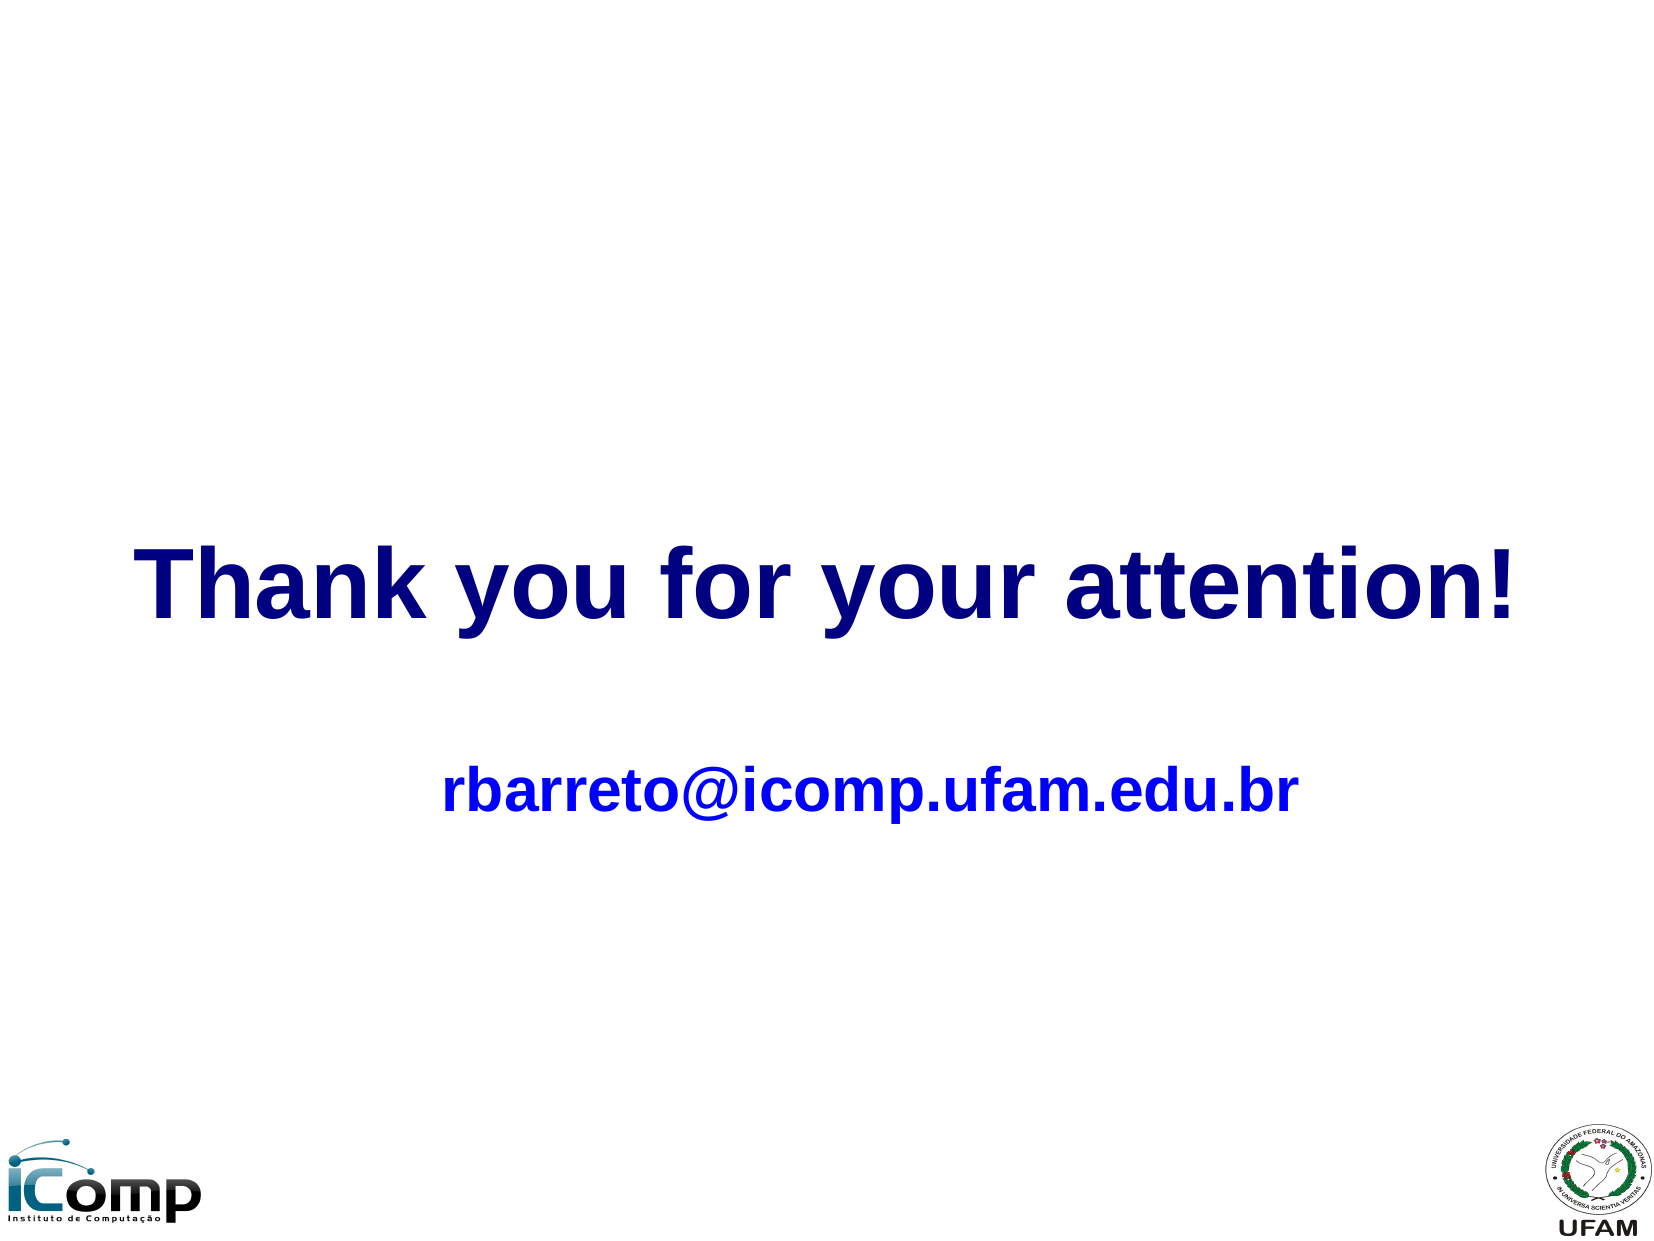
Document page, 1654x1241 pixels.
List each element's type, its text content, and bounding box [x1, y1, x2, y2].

picture [1545, 1124, 1652, 1236]
text_box rbarreto@icomp.ufam.edu.br [426, 747, 1316, 833]
title Thank you for your attention! [82, 480, 1571, 688]
picture [5, 1139, 205, 1226]
